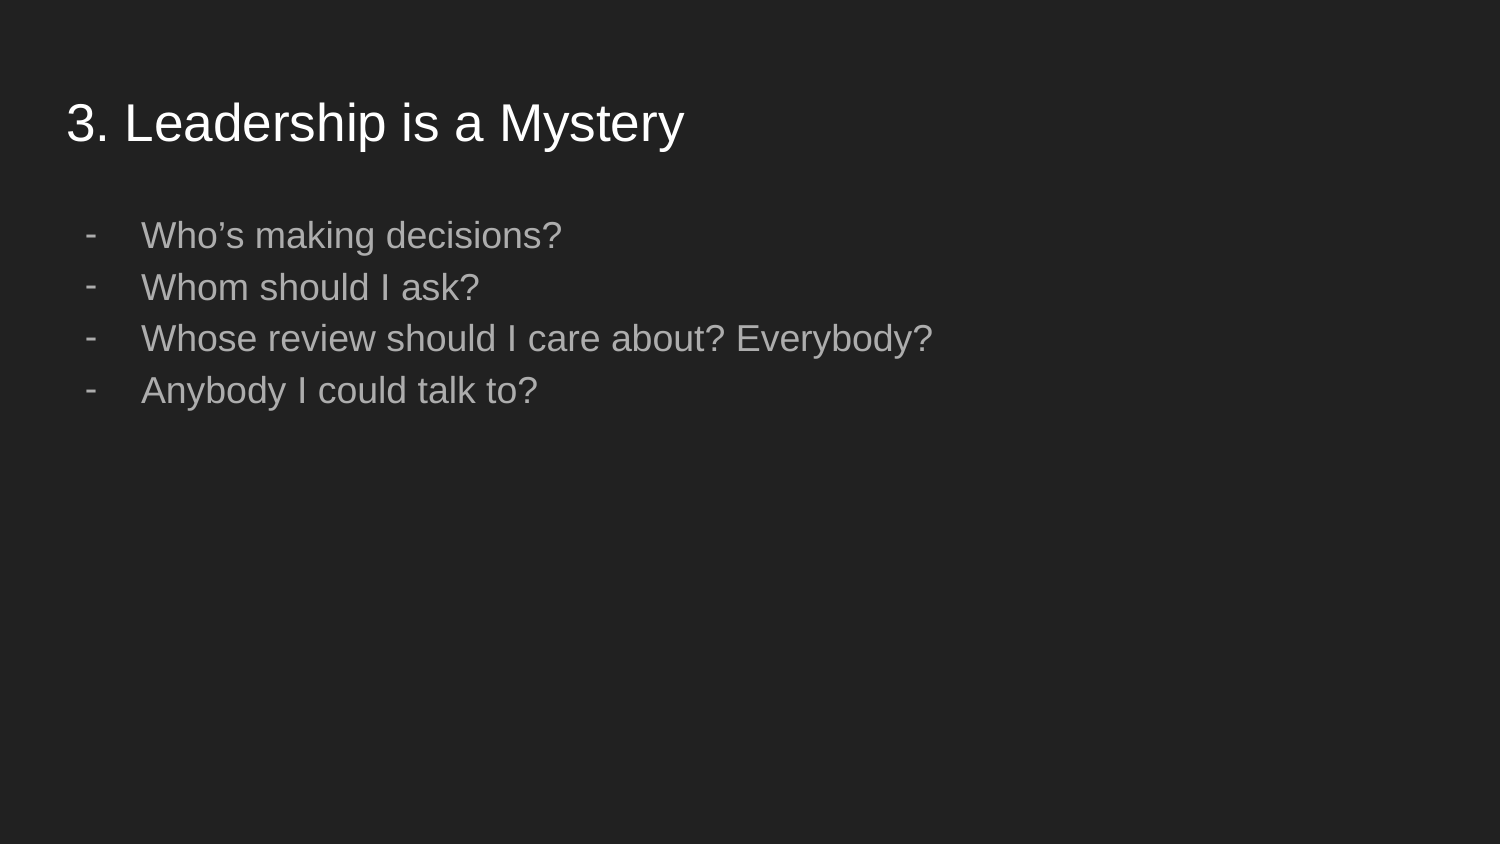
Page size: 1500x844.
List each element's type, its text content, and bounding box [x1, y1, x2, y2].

title 3. Leadership is a Mystery [51, 72, 1449, 167]
list Who’s making decisions? Whom should I ask? Whose review should I care about? Everybody? Anybody I could talk to? [51, 189, 1449, 750]
